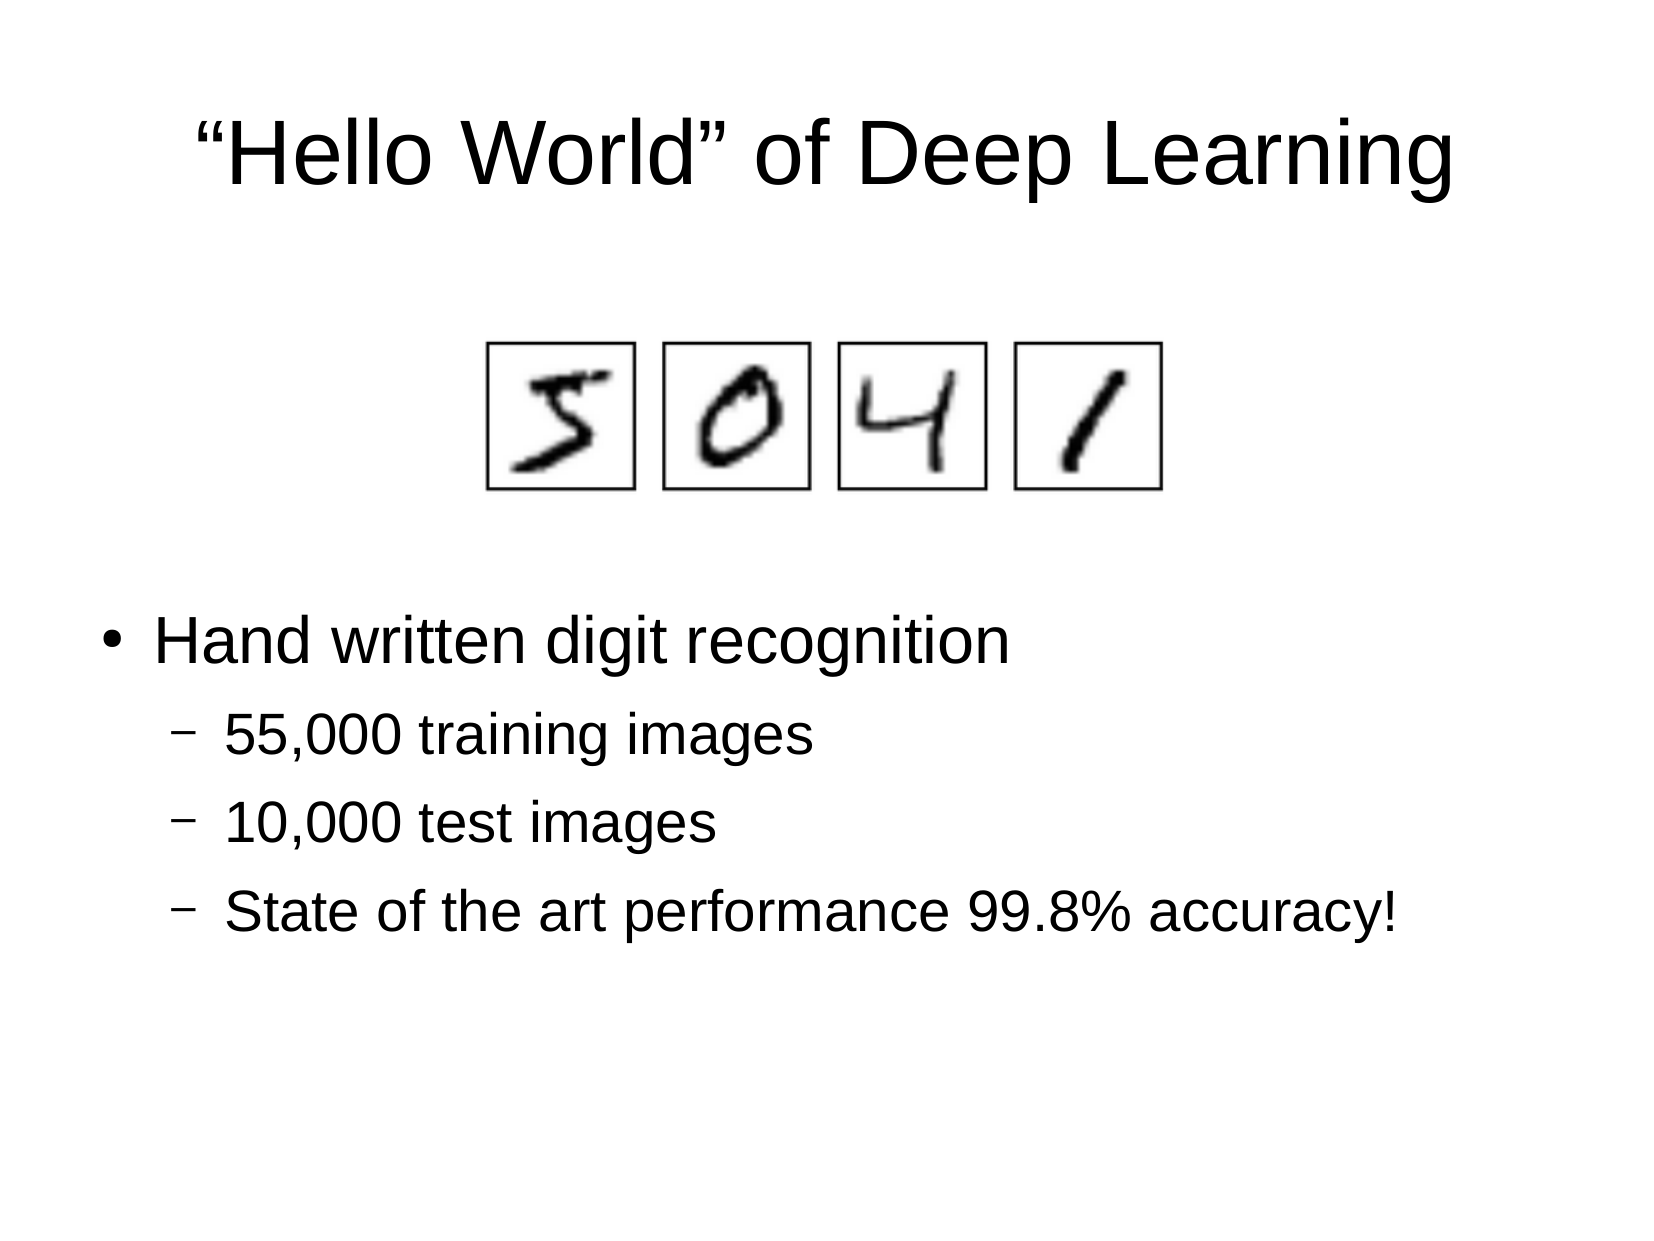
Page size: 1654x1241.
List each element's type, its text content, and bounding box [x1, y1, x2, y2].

title “Hello World” of Deep Learning [82, 49, 1571, 257]
picture [435, 273, 1215, 556]
list Hand written digit recognition 55,000 training images 10,000 test images State of the art performance 99.8% accuracy! [82, 290, 1571, 1010]
